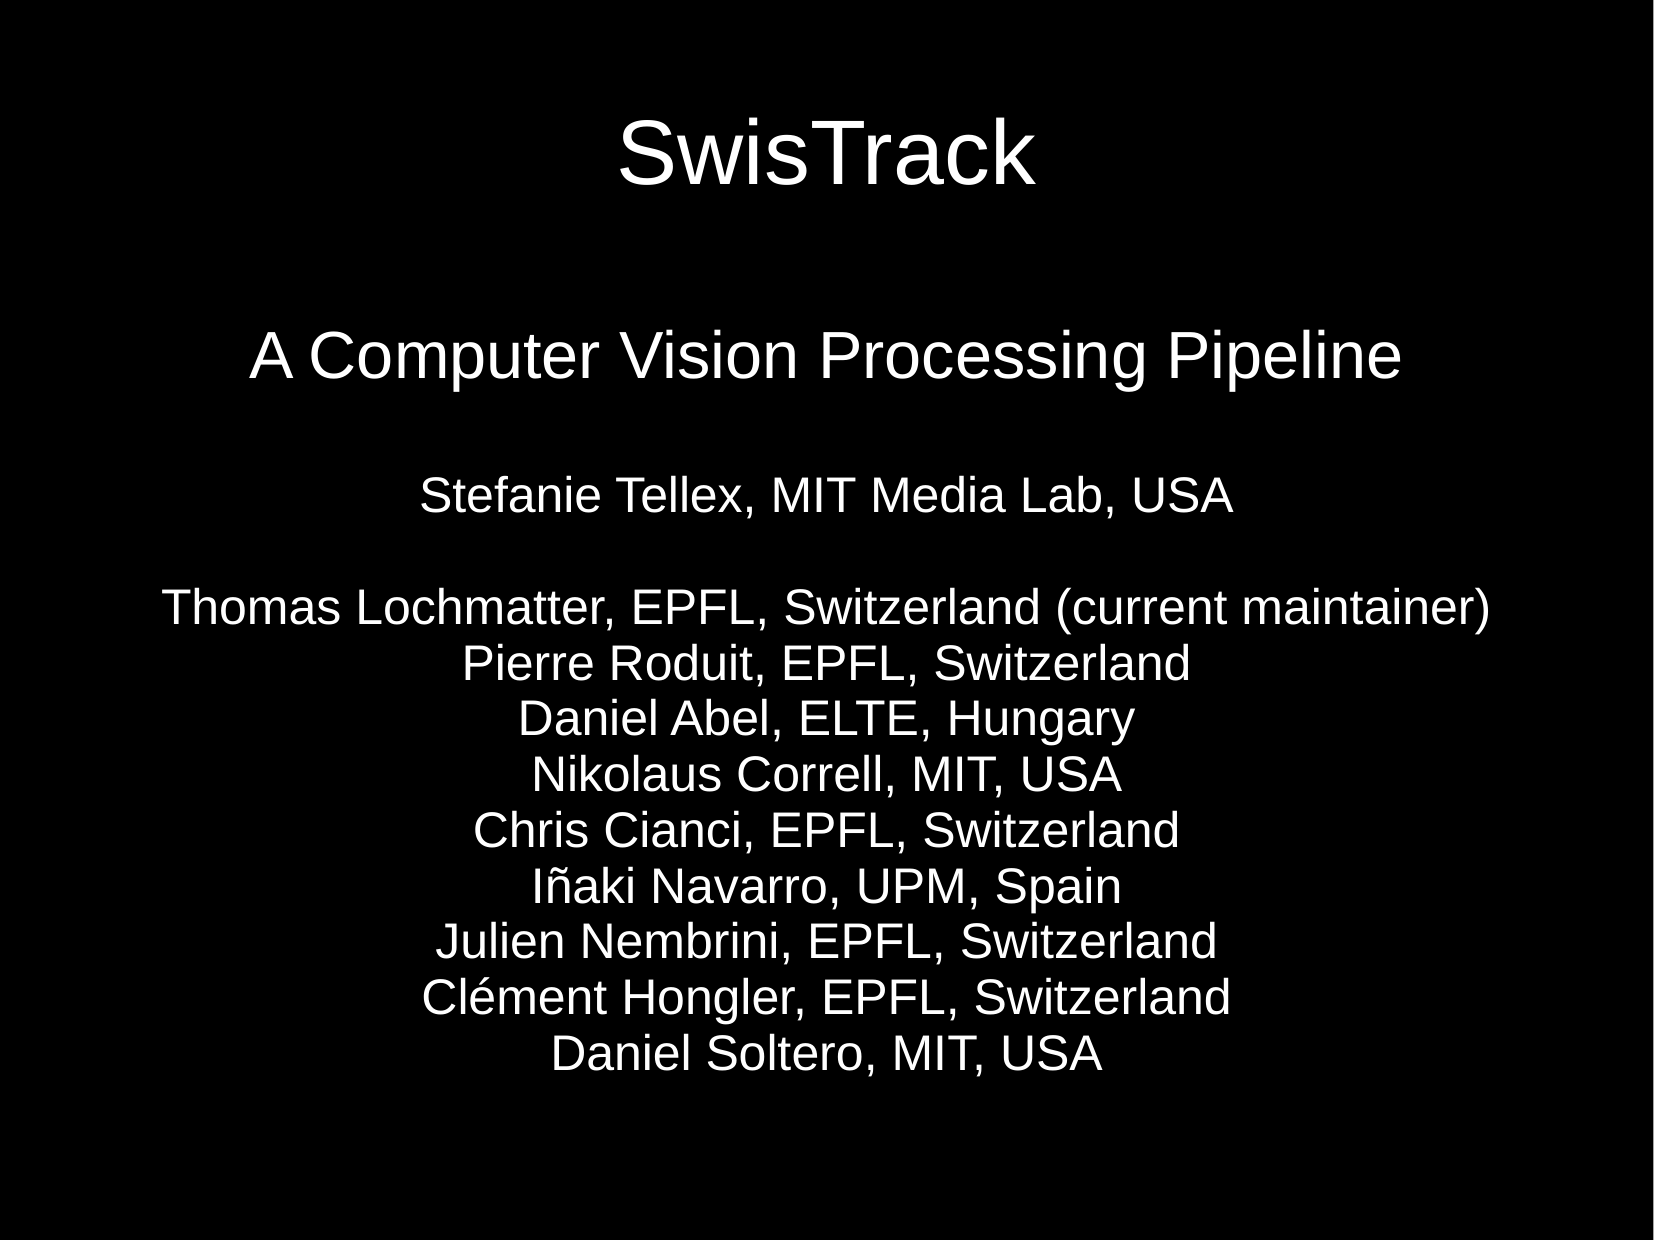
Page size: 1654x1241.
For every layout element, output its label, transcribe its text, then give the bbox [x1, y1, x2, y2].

subtitle A Computer Vision Processing Pipeline Stefanie Tellex, MIT Media Lab, USA Thomas Lochmatter, EPFL, Switzerland (current maintainer) Pierre Roduit, EPFL, Switzerland Daniel Abel, ELTE, Hungary Nikolaus Correll, MIT, USA Chris Cianci, EPFL, Switzerland Iñaki Navarro, UPM, Spain Julien Nembrini, EPFL, Switzerland Clément Hongler, EPFL, Switzerland Daniel Soltero, MIT, USA [82, 297, 1571, 1102]
title SwisTrack [82, 56, 1571, 250]
